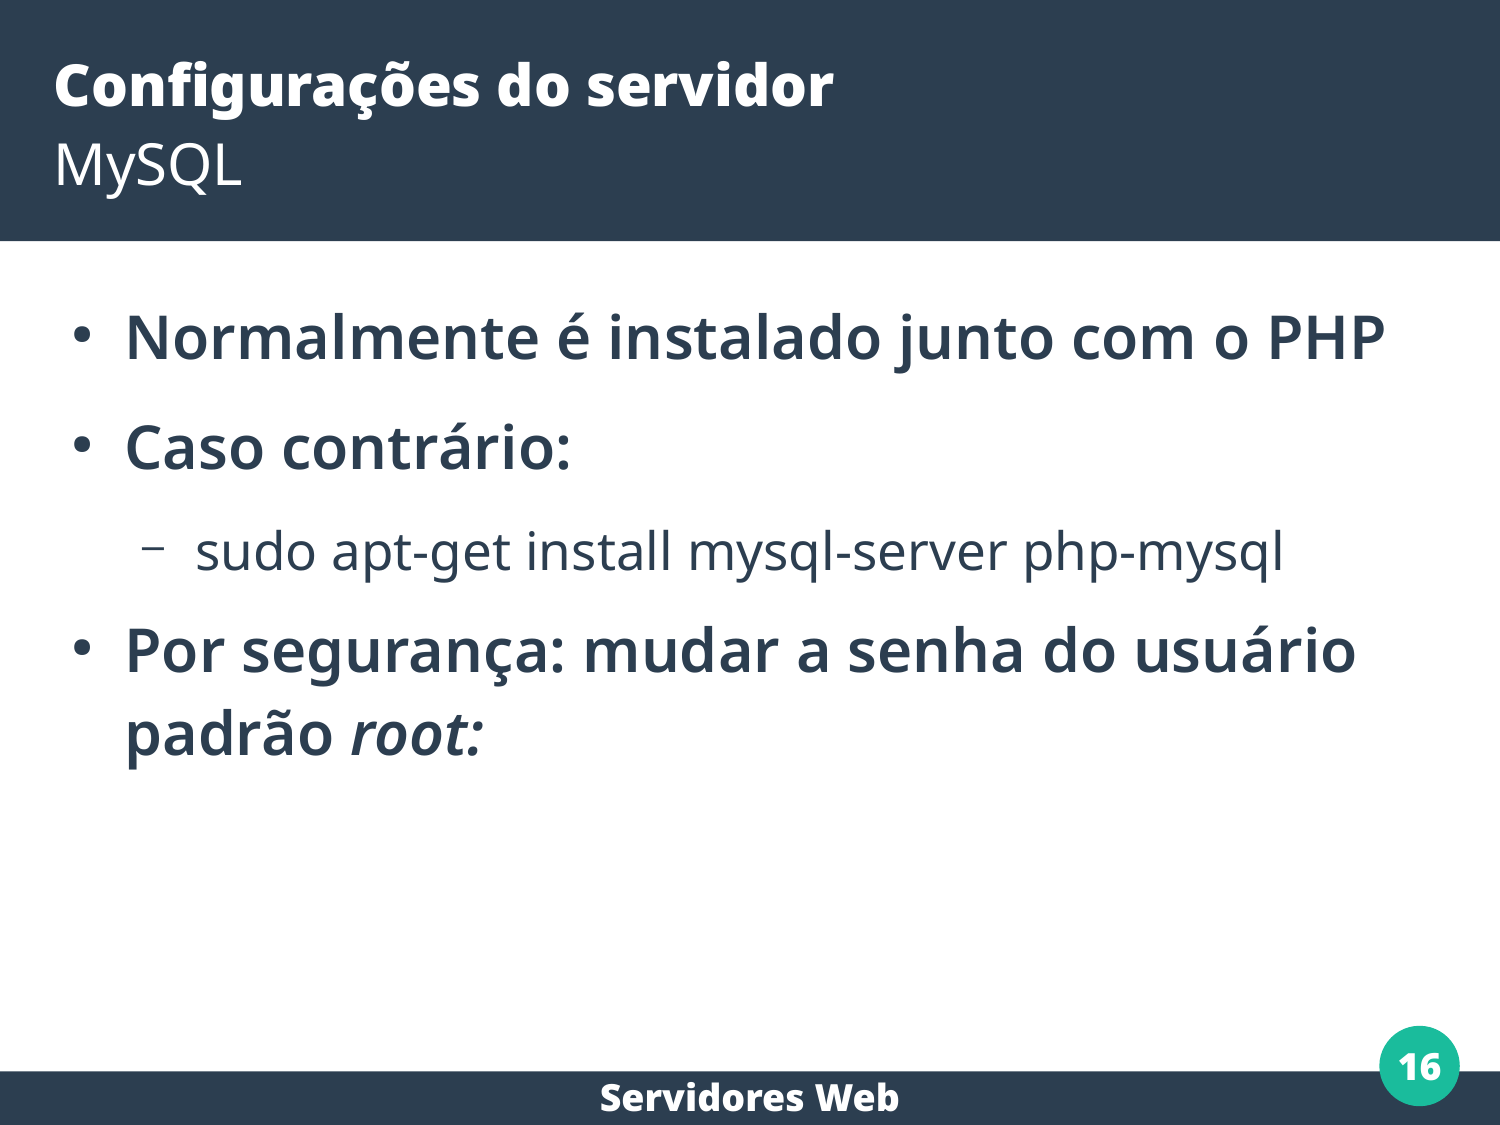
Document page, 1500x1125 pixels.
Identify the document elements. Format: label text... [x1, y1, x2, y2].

list Normalmente é instalado junto com o PHP Caso contrário: sudo apt-get install mysql-server php-mysql Por segurança: mudar a senha do usuário padrão root: [53, 294, 1489, 1045]
title Configurações do servidor MySQL [53, 44, 1447, 188]
